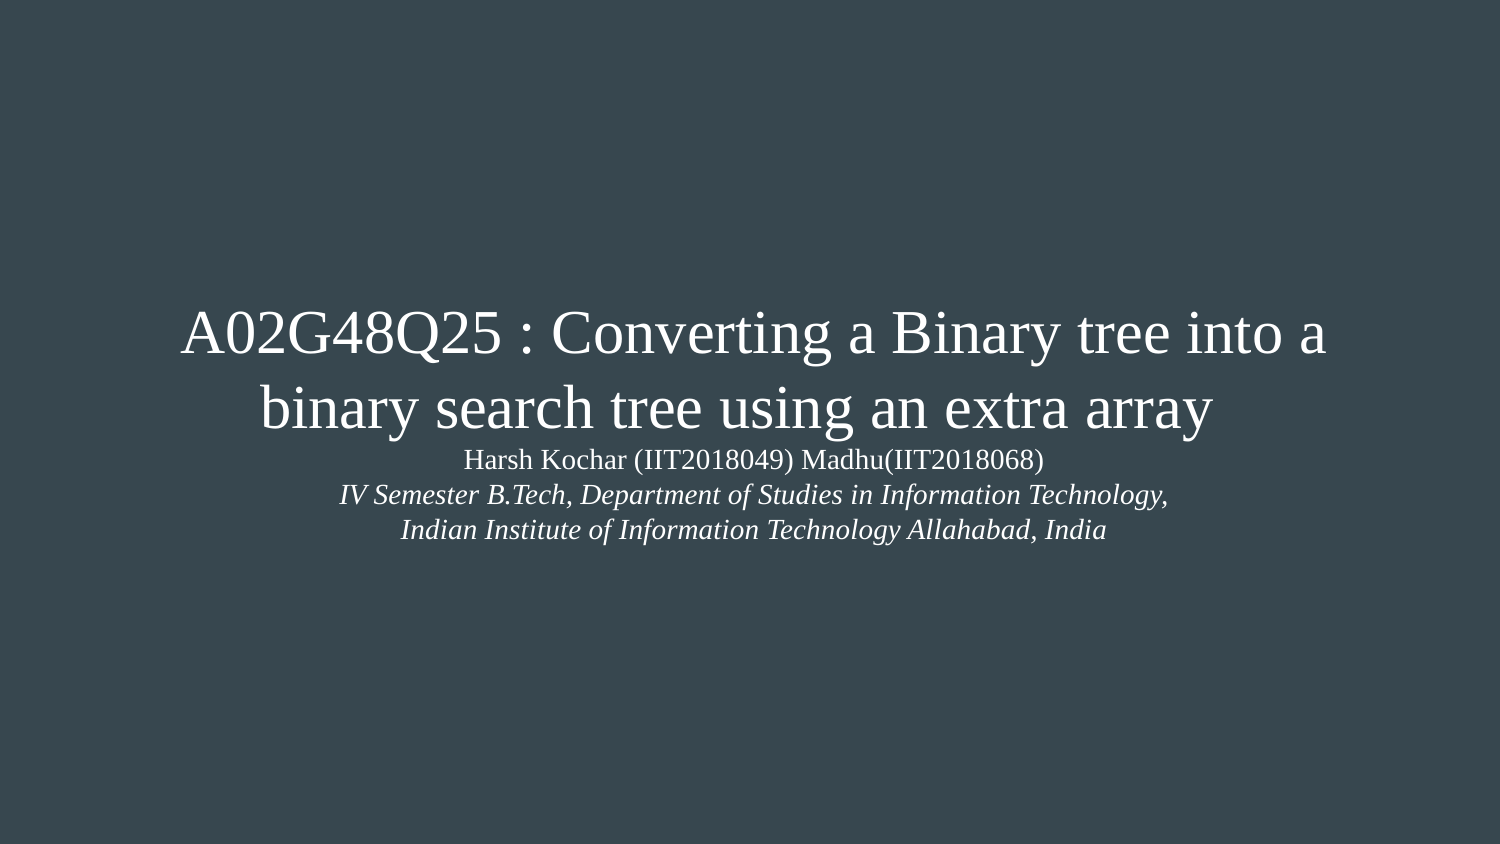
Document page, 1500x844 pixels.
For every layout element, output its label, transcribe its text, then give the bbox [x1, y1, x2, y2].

title A02G48Q25 : Converting a Binary tree into a binary search tree using an extra array Harsh Kochar (IIT2018049) Madhu(IIT2018068) IV Semester B.Tech, Department of Studies in Information Technology, Indian Institute of Information Technology Allahabad, India [110, 155, 1399, 681]
